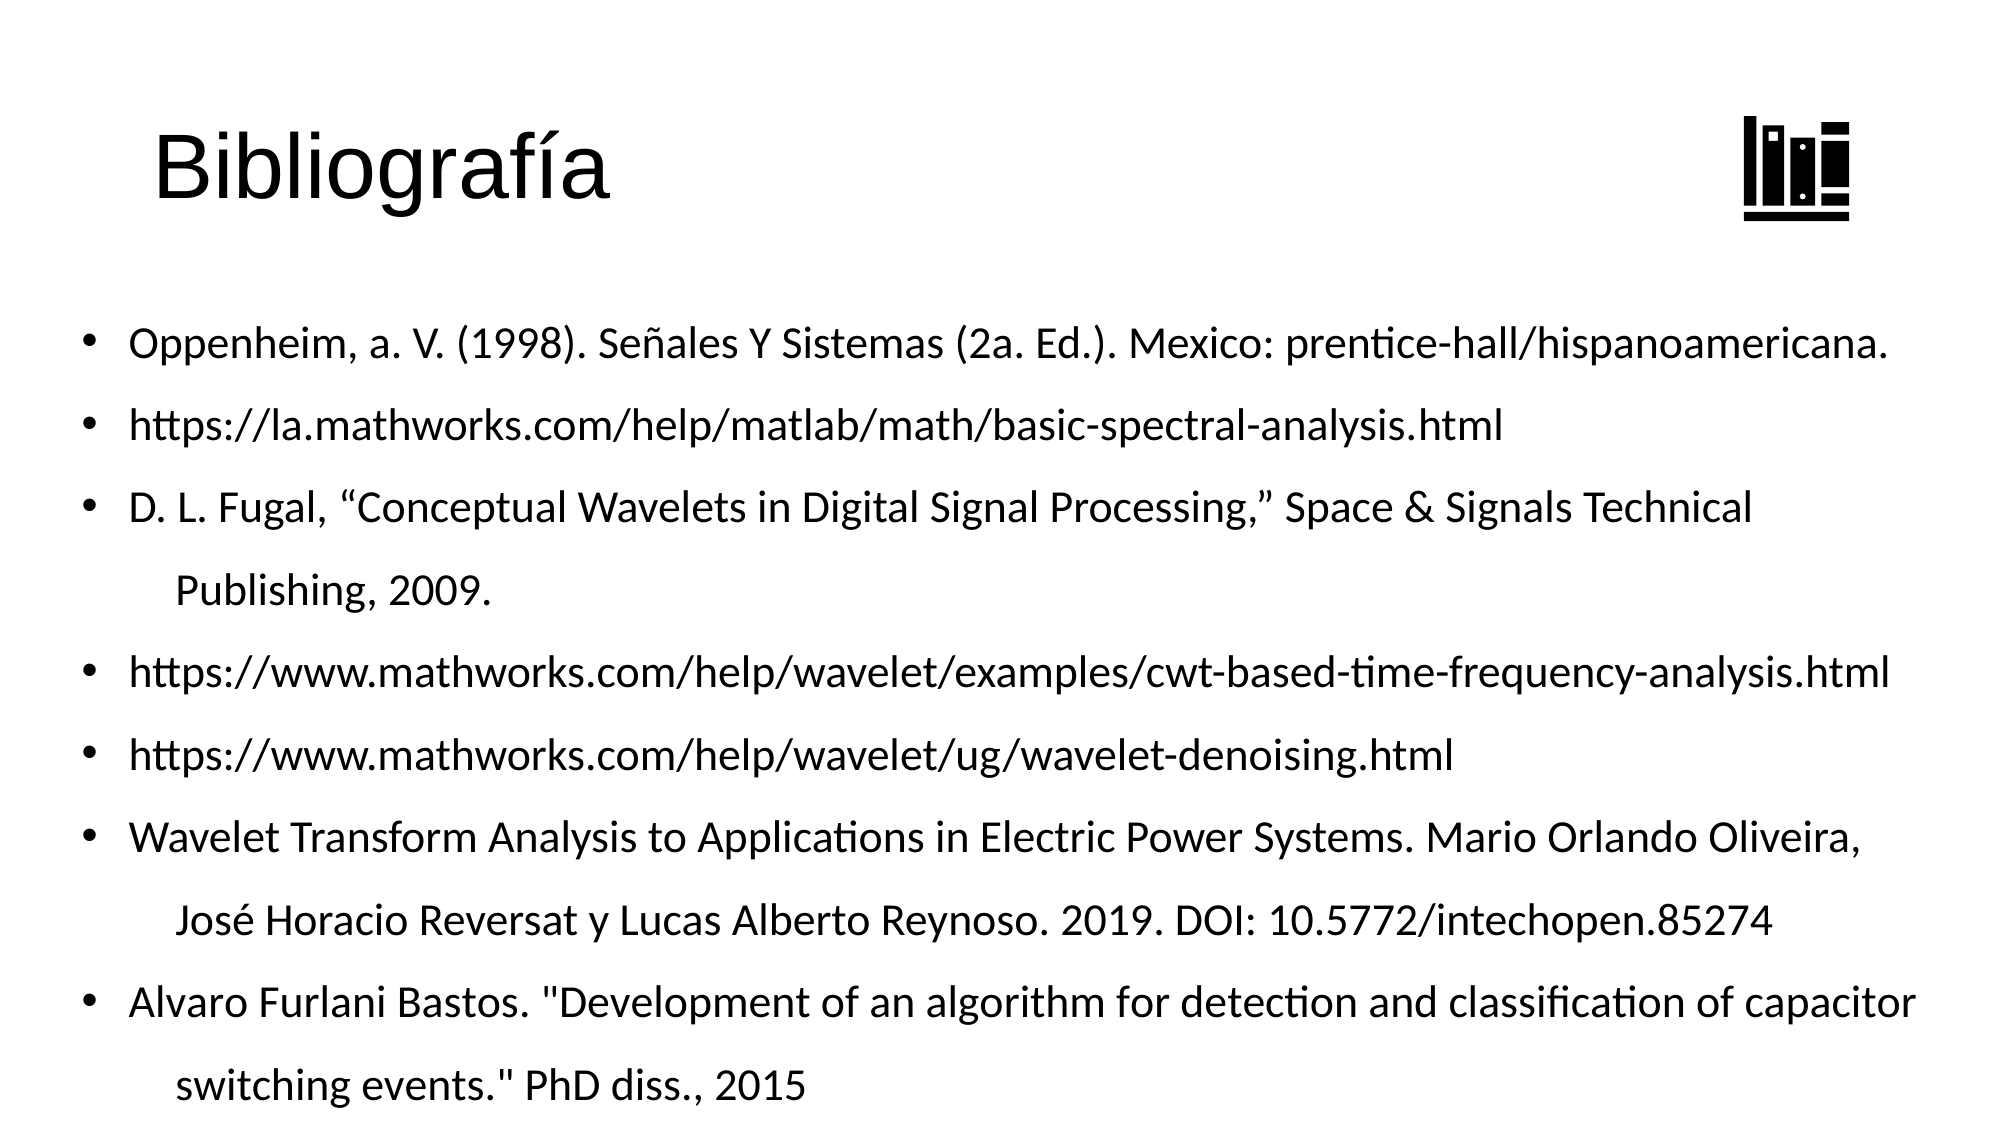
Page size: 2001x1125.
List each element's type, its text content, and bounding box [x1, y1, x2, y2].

title Bibliografía [137, 59, 1863, 277]
picture [1721, 93, 1872, 244]
text_box Oppenheim, a. V. (1998). Señales Y Sistemas (2a. Ed.). Mexico: prentice-hall/hispanoamericana. https://la.mathworks.com/help/matlab/math/basic-spectral-analysis.html D. L. Fugal, “Conceptual Wavelets in Digital Signal Processing,” Space & Signals Technical Publishing, 2009. https://www.mathworks.com/help/wavelet/examples/cwt-based-time-frequency-analysis.html https://www.mathworks.com/help/wavelet/ug/wavelet-denoising.html Wavelet Transform Analysis to Applications in Electric Power Systems. Mario Orlando Oliveira, José Horacio Reversat y Lucas Alberto Reynoso. 2019. DOI: 10.5772/intechopen.85274 Alvaro Furlani Bastos. "Development of an algorithm for detection and classification of capacitor switching events." PhD diss., 2015 [66, 277, 1945, 1125]
